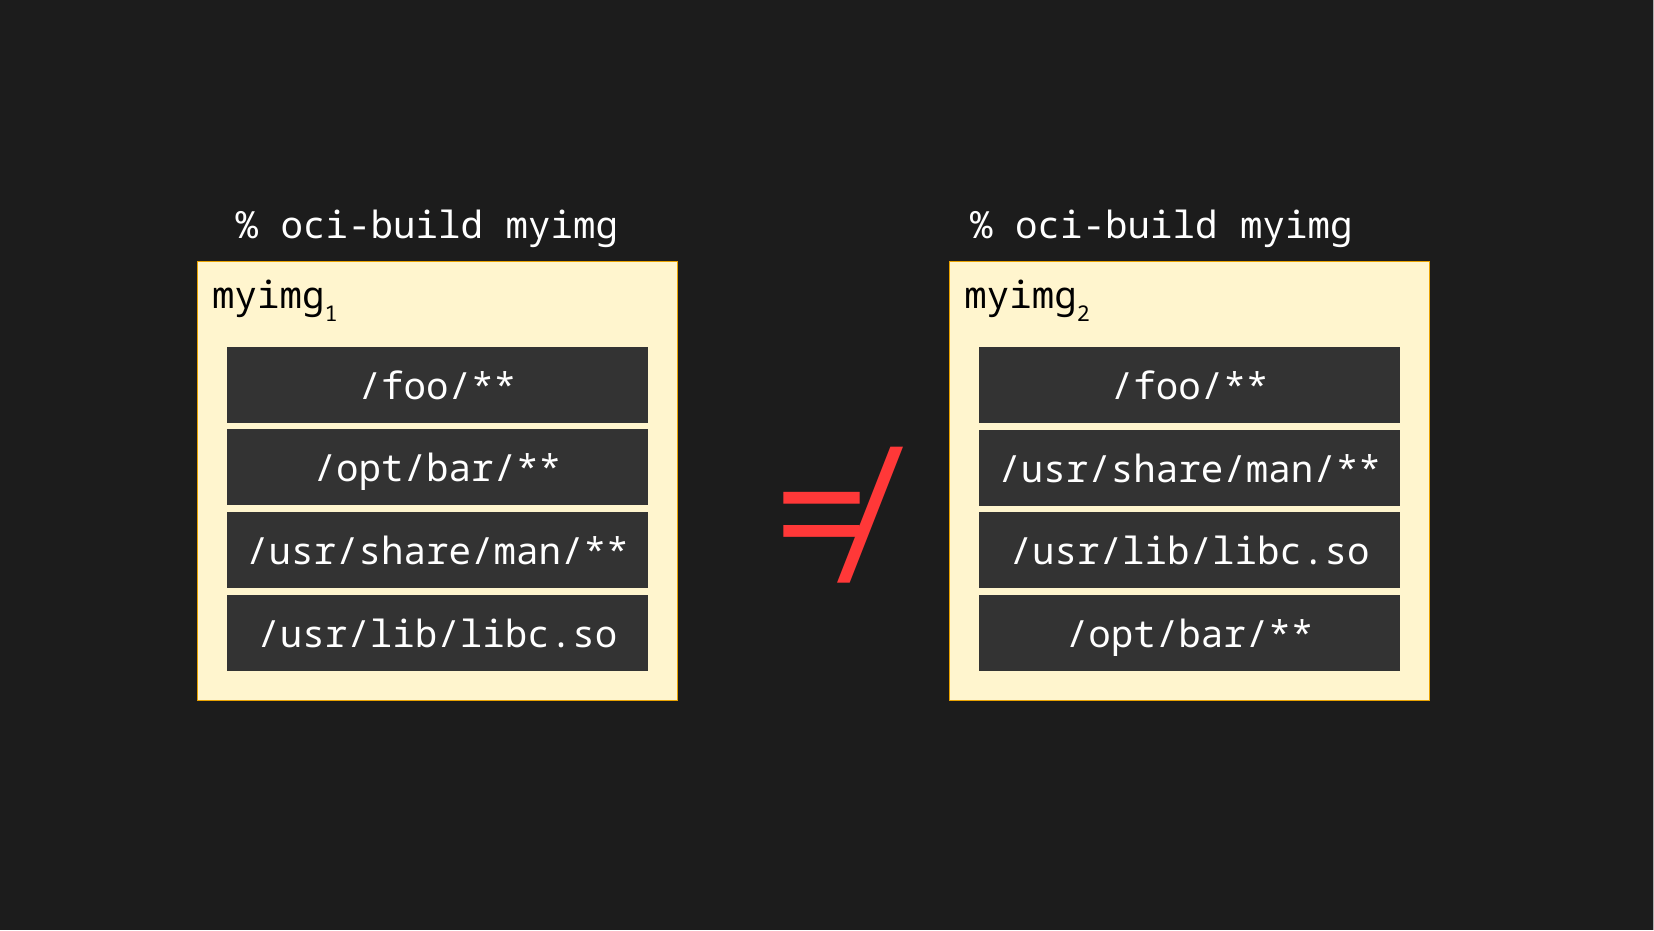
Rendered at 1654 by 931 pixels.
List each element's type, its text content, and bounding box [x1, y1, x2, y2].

text_box % oci-build myimg [955, 191, 1451, 296]
text_box /foo/** [227, 347, 648, 423]
text_box /opt/bar/** [979, 595, 1400, 671]
text_box /usr/share/man/** [227, 512, 648, 588]
text_box /foo/** [979, 347, 1400, 423]
text_box /usr/lib/libc.so [227, 595, 648, 671]
text_box /opt/bar/** [227, 429, 648, 505]
text_box /usr/share/man/** [979, 430, 1400, 506]
text_box ≠ [760, 387, 874, 603]
text_box myimg2 [949, 261, 1430, 701]
text_box /usr/lib/libc.so [979, 512, 1400, 588]
text_box myimg1 [197, 261, 678, 701]
text_box % oci-build myimg [220, 191, 716, 262]
